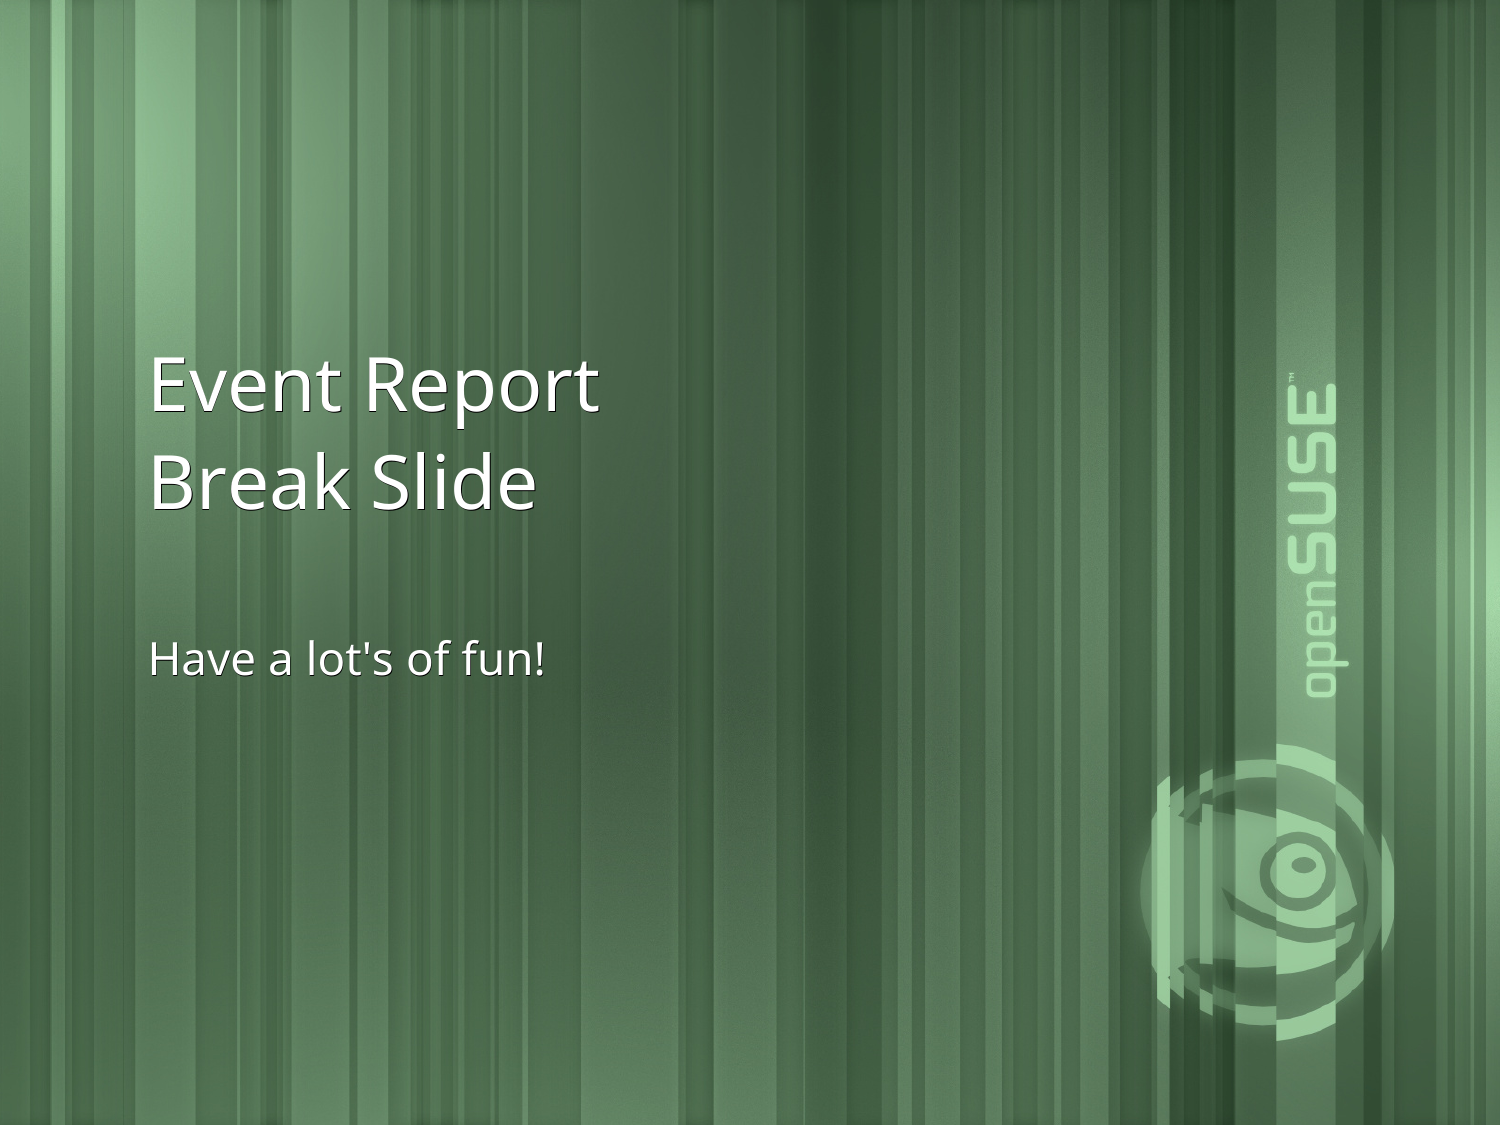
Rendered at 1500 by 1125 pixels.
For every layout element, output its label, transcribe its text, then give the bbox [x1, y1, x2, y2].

picture [0, 0, 1500, 1125]
title Event Report Break Slide Have a lot's of fun! [147, 223, 847, 798]
